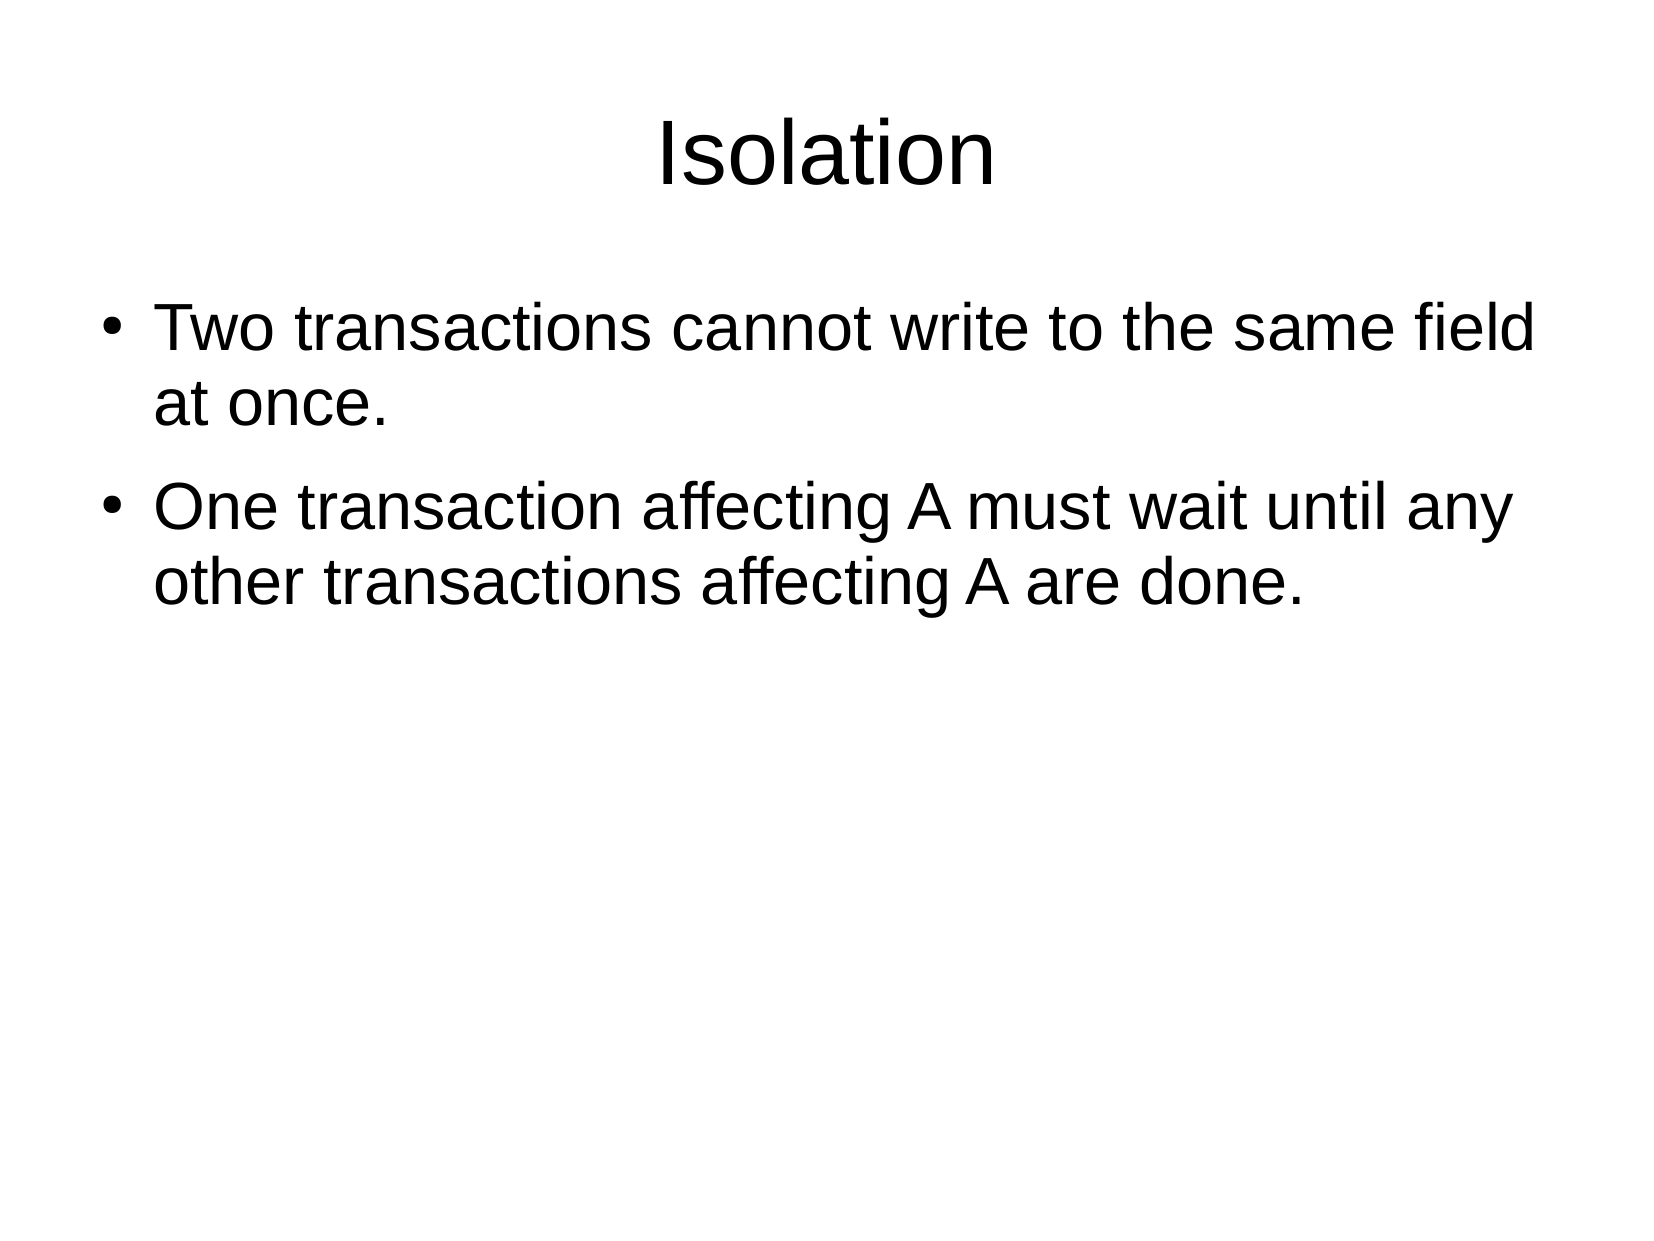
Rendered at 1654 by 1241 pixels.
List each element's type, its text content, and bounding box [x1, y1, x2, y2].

list Two transactions cannot write to the same field at once. One transaction affecting A must wait until any other transactions affecting A are done. [82, 290, 1571, 1010]
title Isolation [82, 49, 1571, 257]
